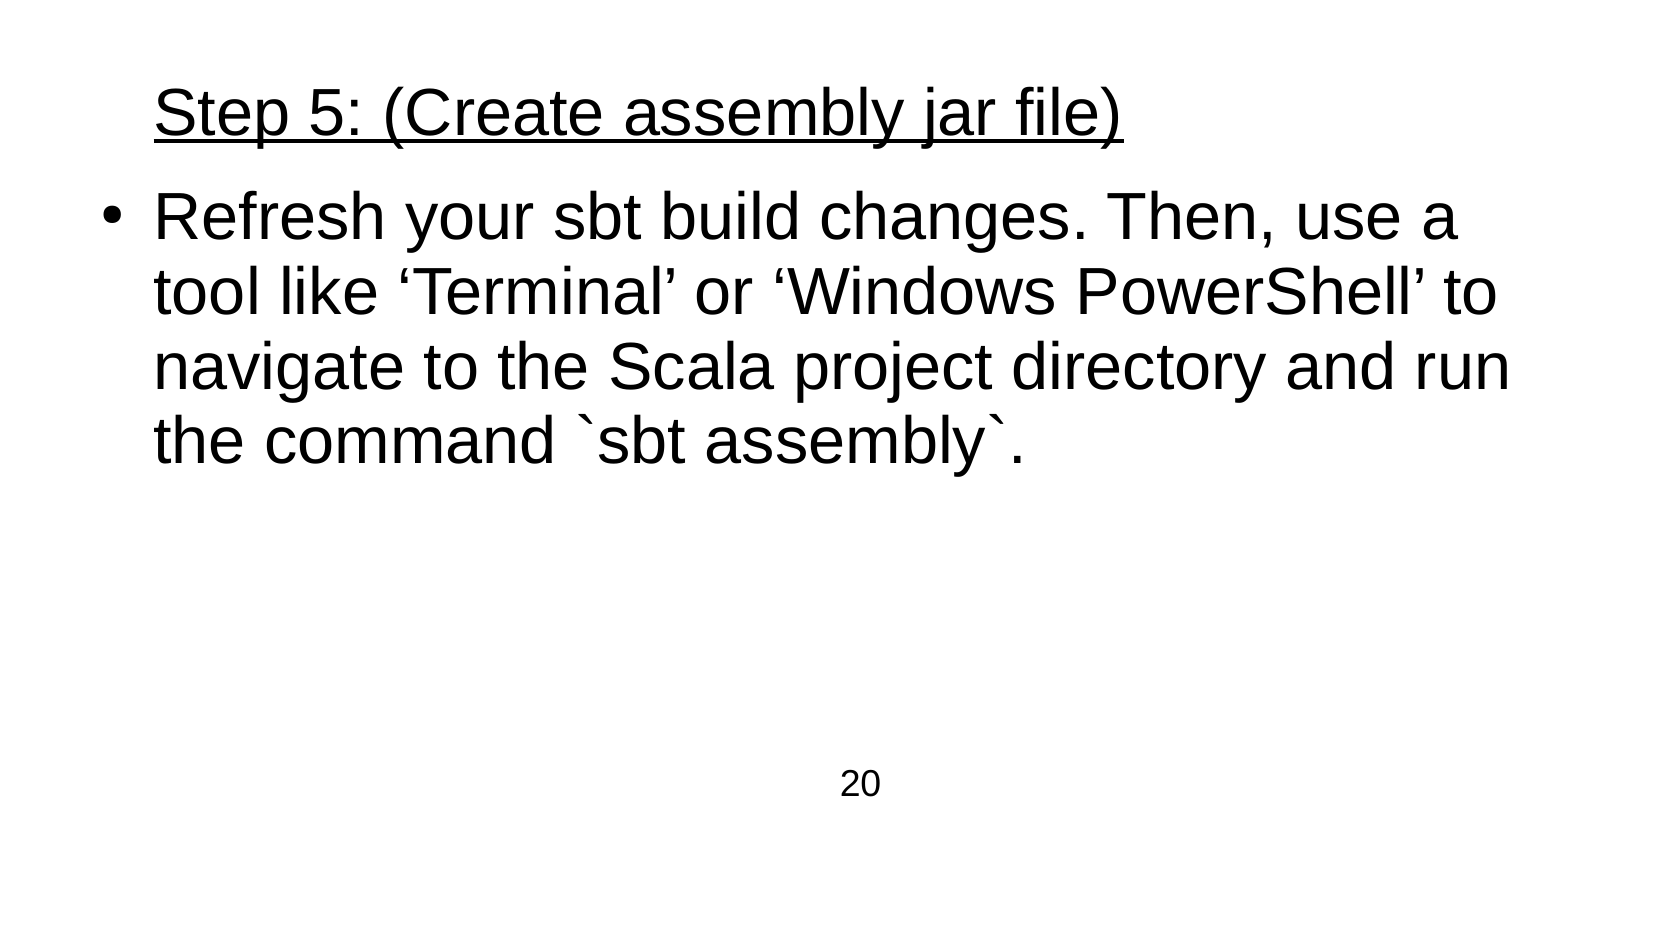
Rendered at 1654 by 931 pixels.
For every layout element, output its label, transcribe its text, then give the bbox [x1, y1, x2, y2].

list Step 5: (Create assembly jar file) Refresh your sbt build changes. Then, use a tool like ‘Terminal’ or ‘Windows PowerShell’ to navigate to the Scala project directory and run the command `sbt assembly`. [82, 75, 1571, 601]
text_box <number> [825, 754, 1088, 826]
